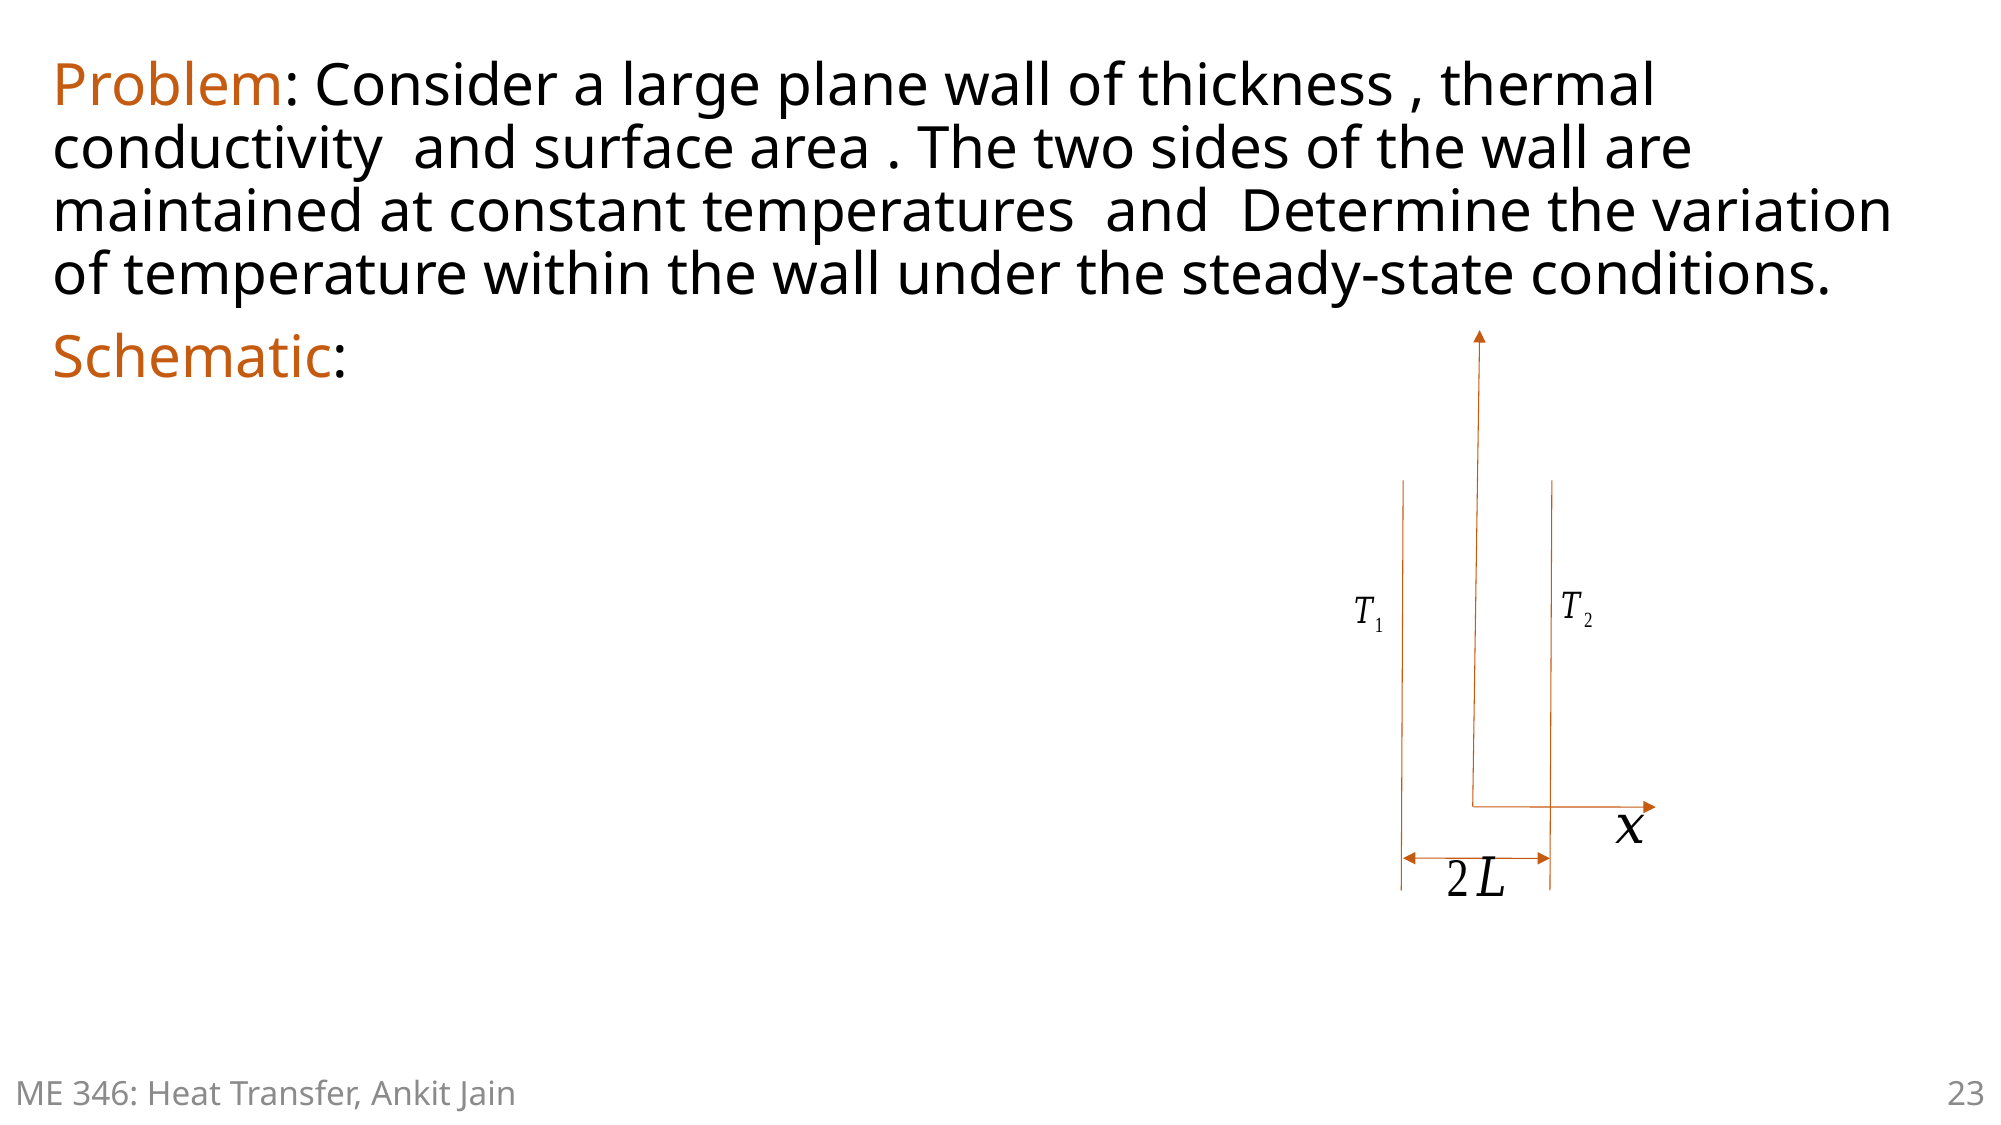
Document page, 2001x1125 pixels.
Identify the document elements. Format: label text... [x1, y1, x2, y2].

chart [1347, 591, 1391, 638]
list Problem: Consider a large plane wall of thickness , thermal conductivity and surface area . The two sides of the wall are maintained at constant temperatures and Determine the variation of temperature within the wall under the steady-state conditions. Schematic: [37, 47, 1964, 458]
chart [1598, 795, 1660, 857]
chart [1435, 848, 1517, 910]
chart [1553, 586, 1599, 632]
